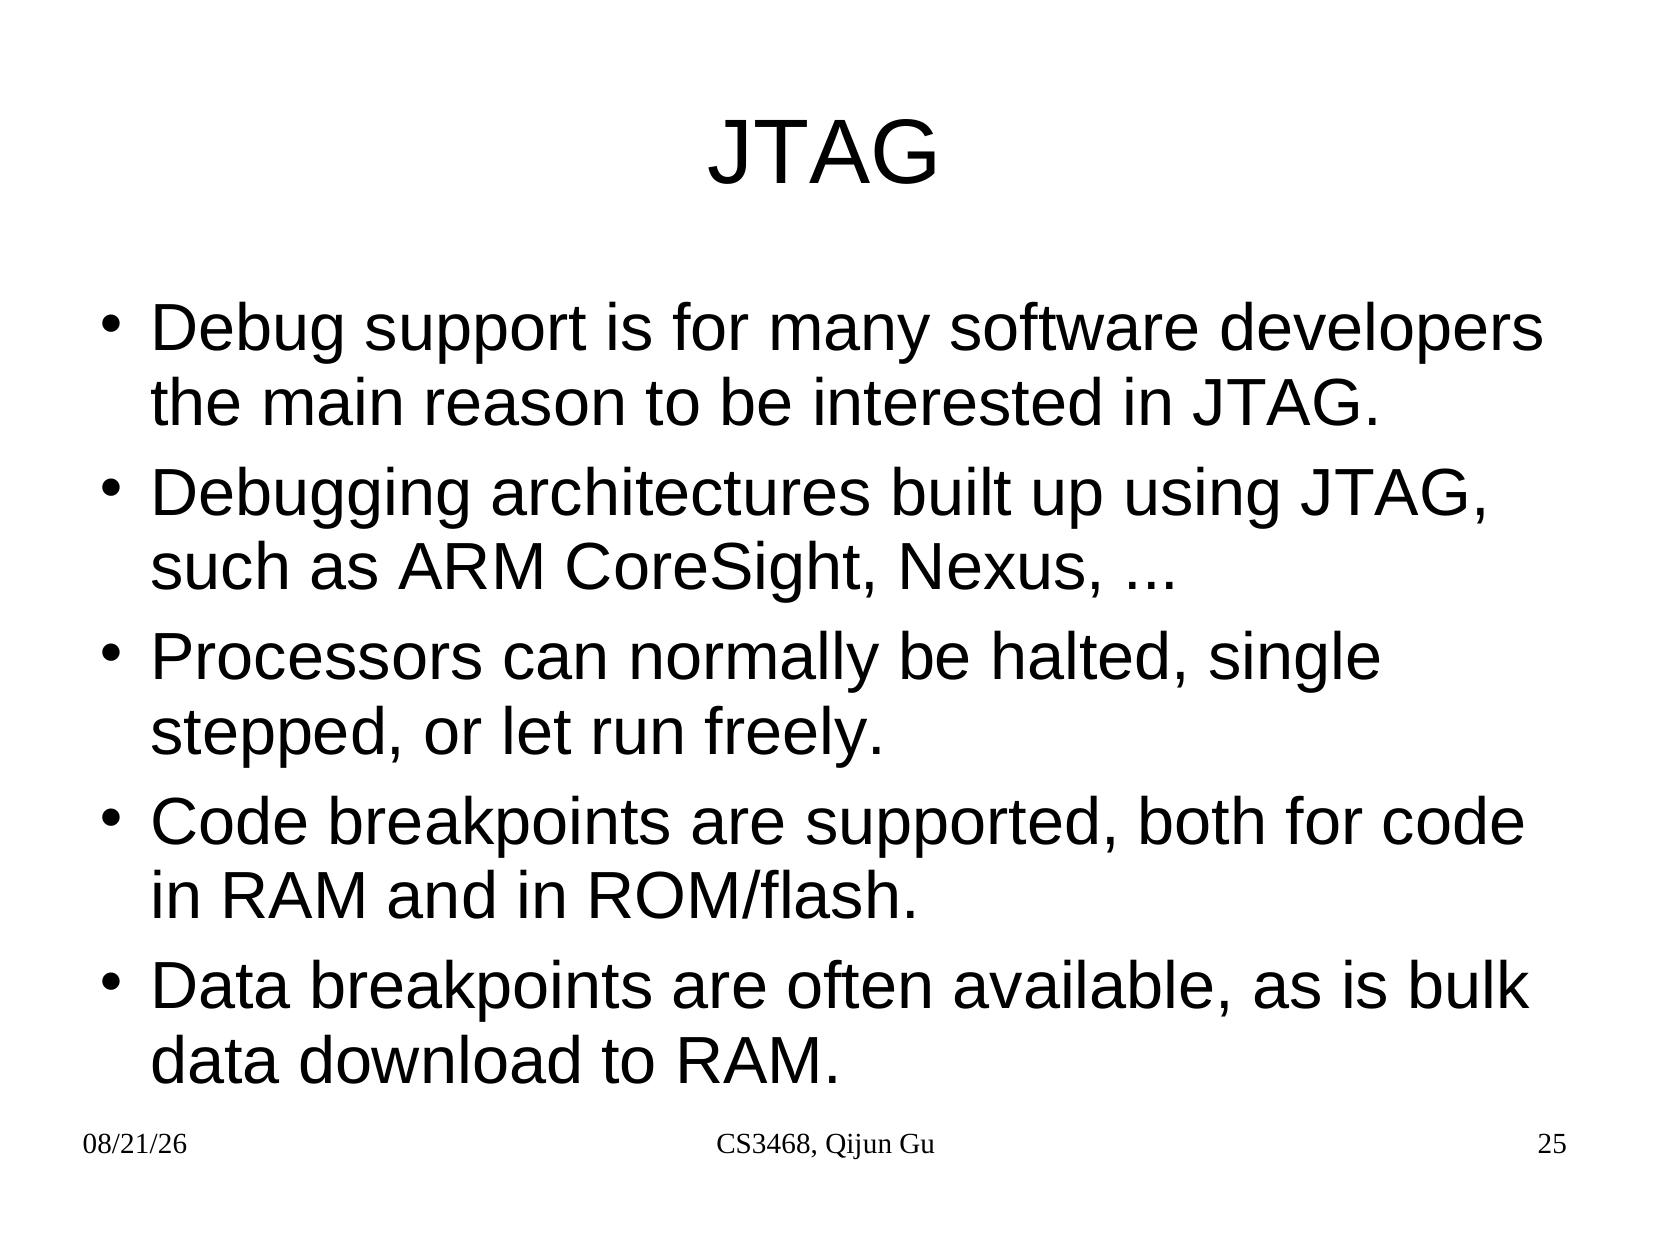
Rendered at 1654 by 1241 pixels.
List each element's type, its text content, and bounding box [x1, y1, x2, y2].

title JTAG [82, 56, 1568, 246]
list Debug support is for many software developers the main reason to be interested in JTAG. Debugging architectures built up using JTAG, such as ARM CoreSight, Nexus, ... Processors can normally be halted, single stepped, or let run freely. Code breakpoints are supported, both for code in RAM and in ROM/flash. Data breakpoints are often available, as is bulk data download to RAM. [82, 290, 1568, 1098]
